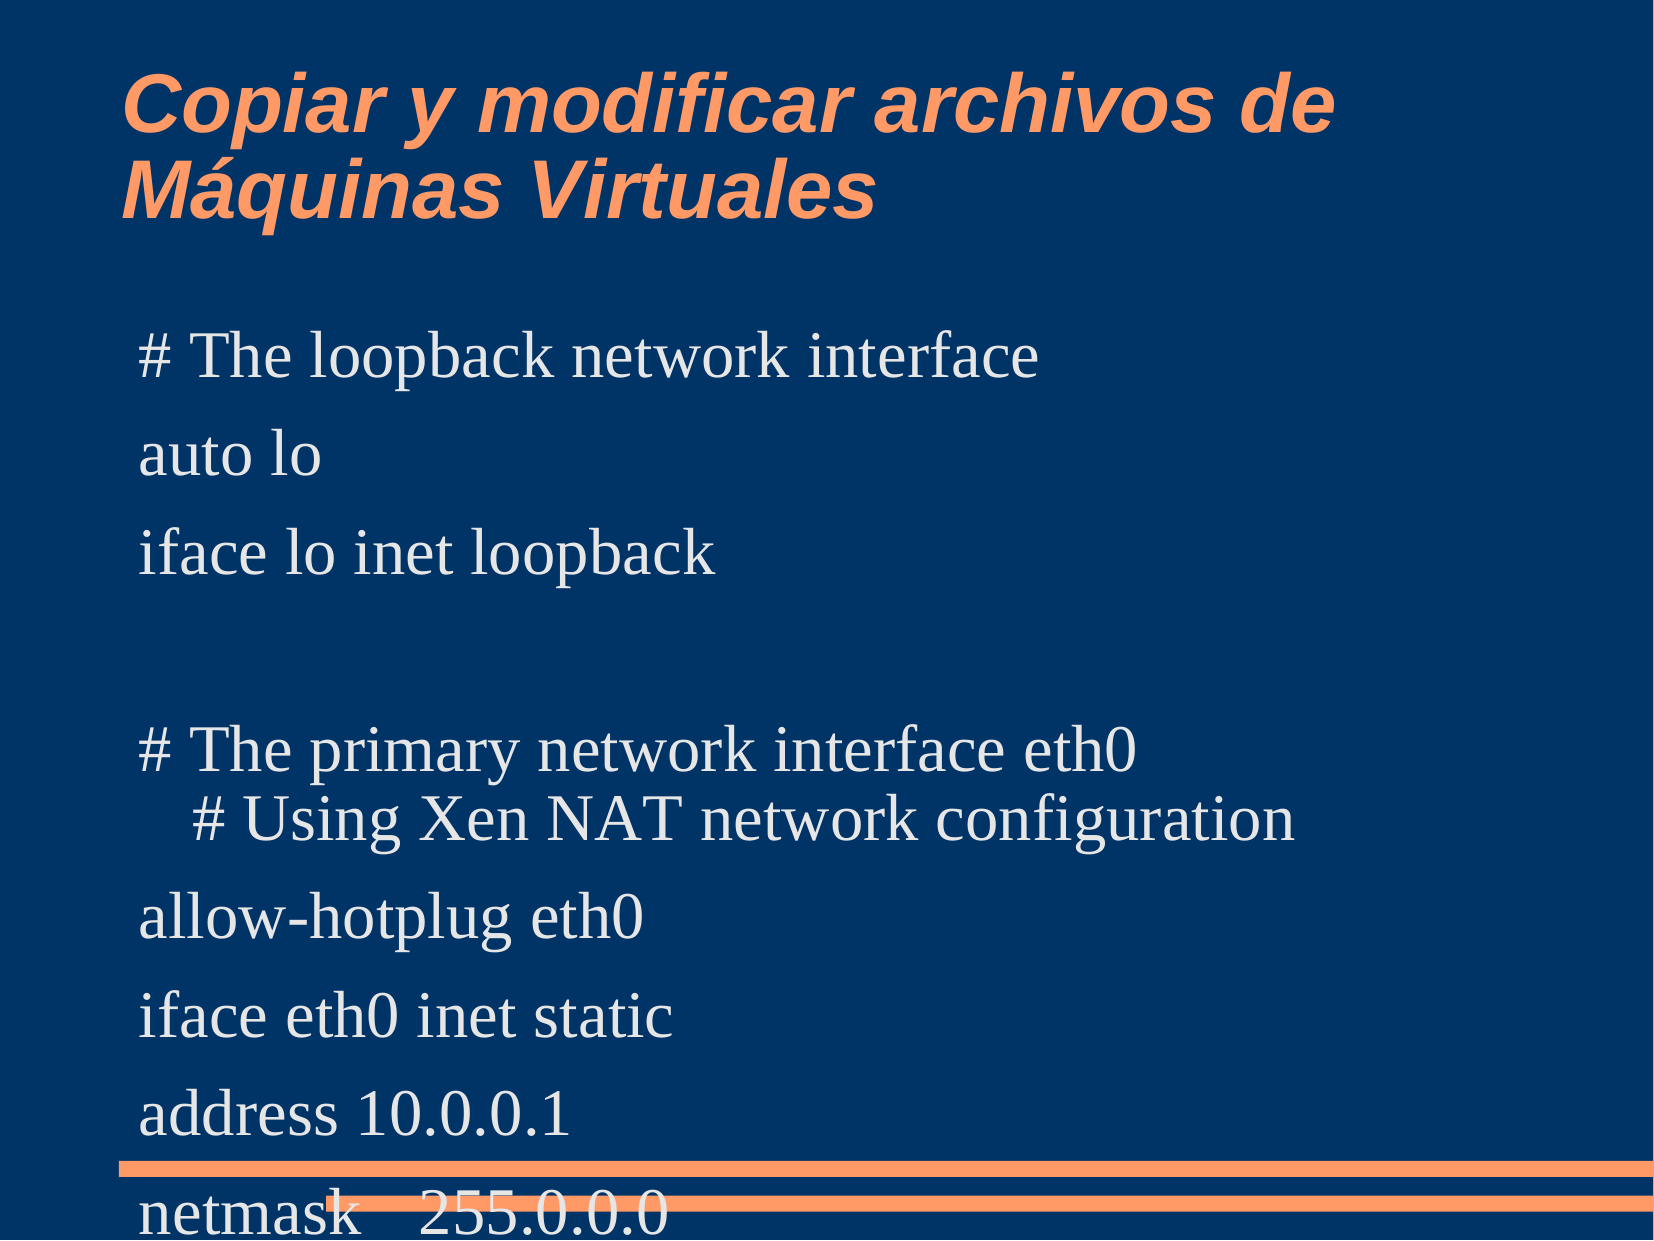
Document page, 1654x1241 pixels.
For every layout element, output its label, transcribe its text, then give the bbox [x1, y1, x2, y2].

title Copiar y modificar archivos de Máquinas Virtuales [121, 53, 1534, 246]
list # The loopback network interface auto lo iface lo inet loopback # The primary network interface eth0 # Using Xen NAT network configuration allow-hotplug eth0 iface eth0 inet static address 10.0.0.1 netmask 255.0.0.0 gateway 10.0.0.254 auto eth0 [121, 322, 1561, 1132]
